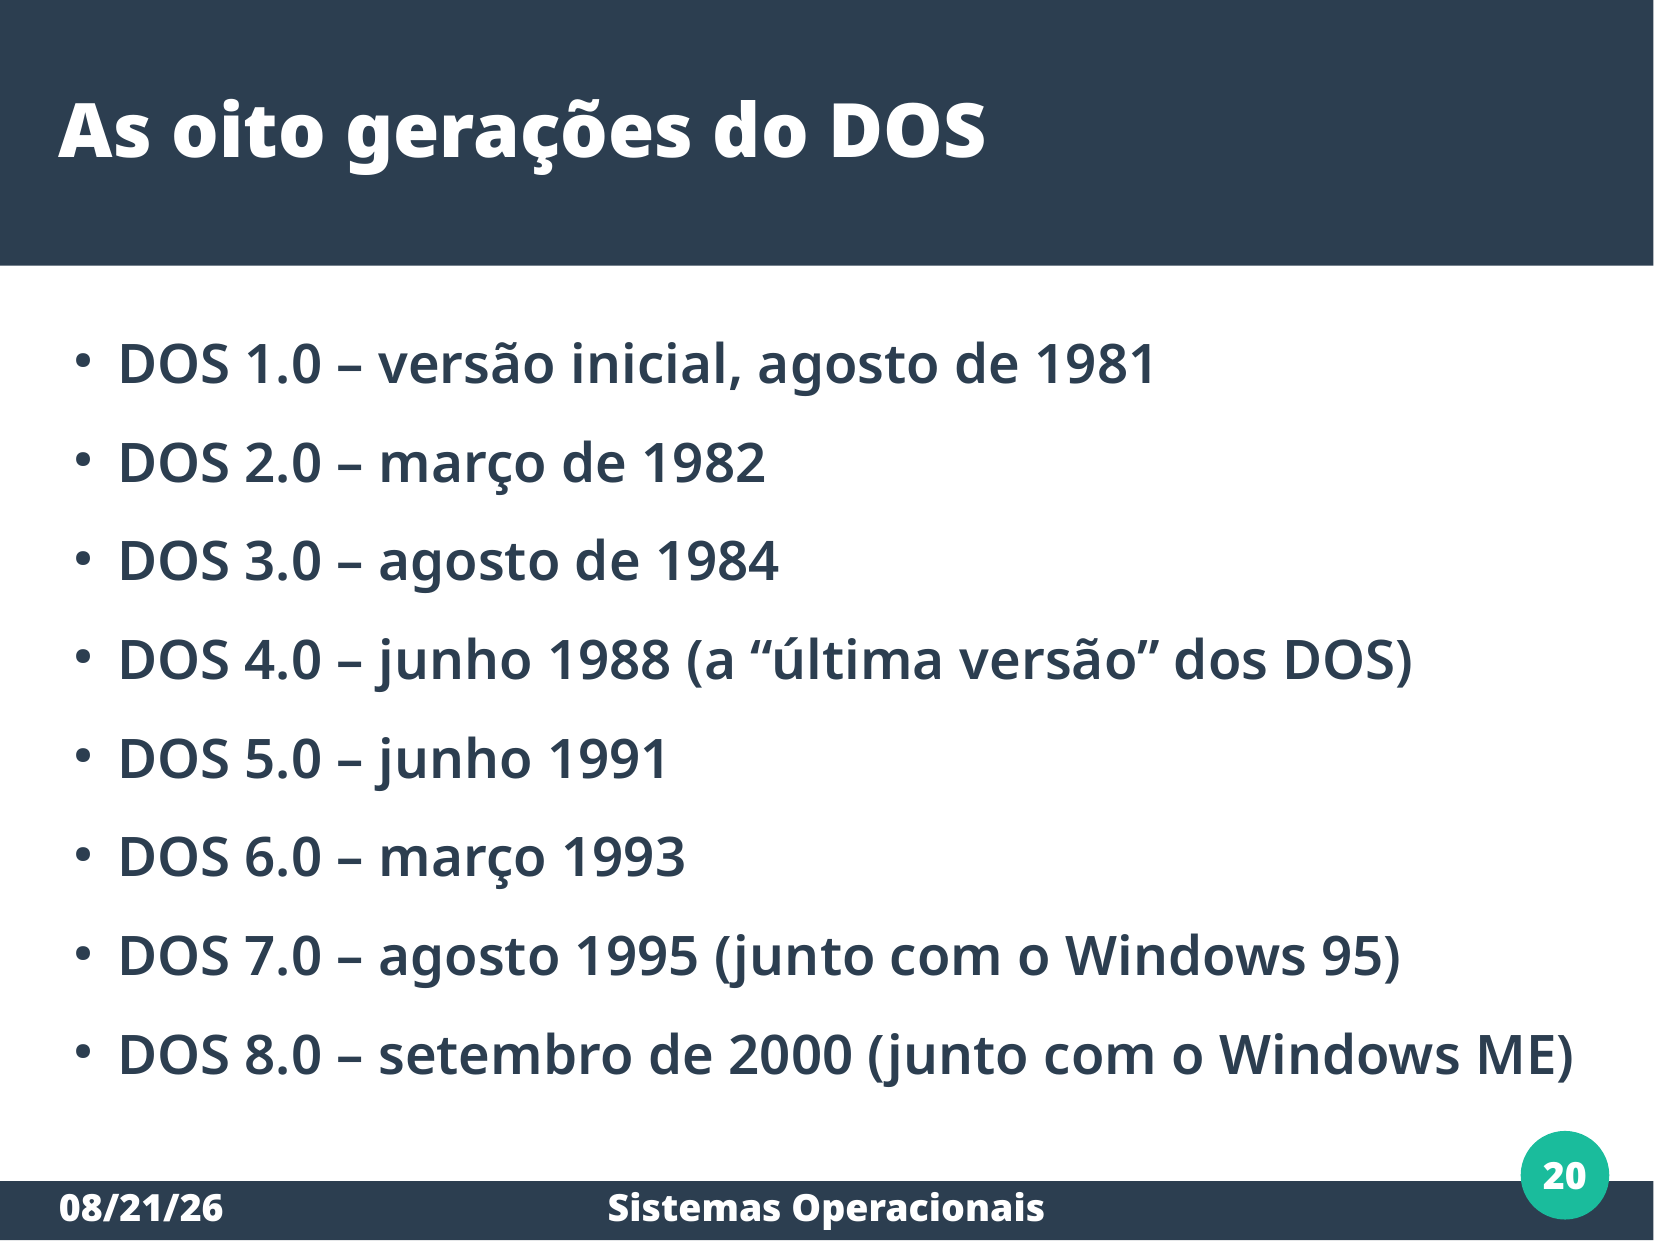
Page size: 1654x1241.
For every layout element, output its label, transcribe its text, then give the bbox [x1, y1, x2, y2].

title As oito gerações do DOS [59, 49, 1595, 207]
list DOS 1.0 – versão inicial, agosto de 1981 DOS 2.0 – março de 1982 DOS 3.0 – agosto de 1984 DOS 4.0 – junho 1988 (a “última versão” dos DOS) DOS 5.0 – junho 1991 DOS 6.0 – março 1993 DOS 7.0 – agosto 1995 (junto com o Windows 95) DOS 8.0 – setembro de 2000 (junto com o Windows ME) [59, 324, 1595, 1152]
